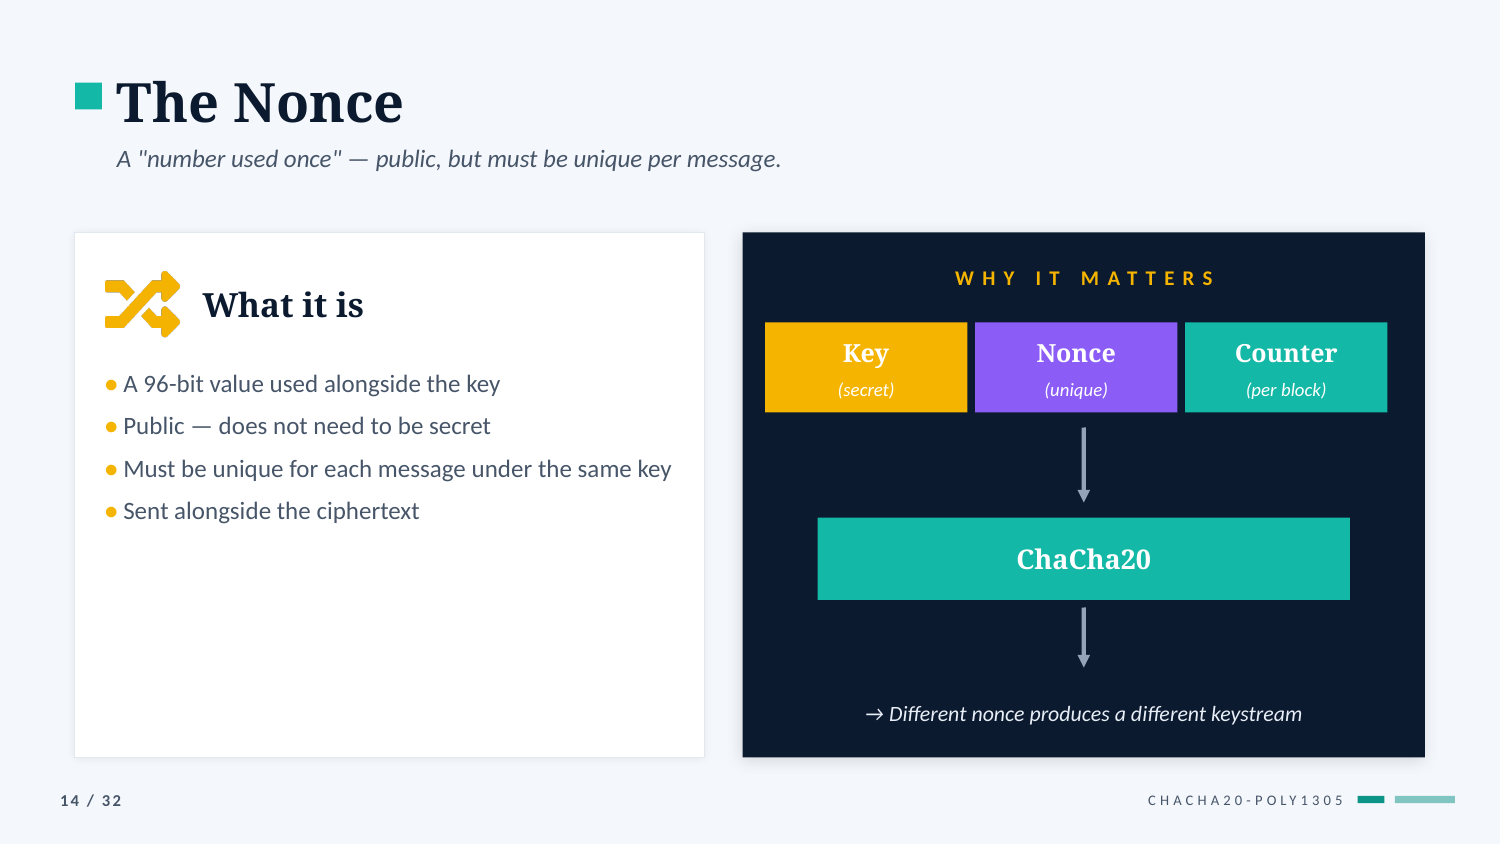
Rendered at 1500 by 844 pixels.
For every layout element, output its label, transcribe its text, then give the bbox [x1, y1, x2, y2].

text_box CHACHA20-POLY1305 [1050, 780, 1343, 819]
text_box ChaCha20 [817, 517, 1350, 600]
text_box (per block) [1185, 370, 1388, 408]
text_box A "number used once" — public, but must be unique per message. [116, 142, 1422, 188]
text_box [1357, 795, 1385, 804]
text_box (unique) [975, 370, 1178, 408]
text_box Key [765, 329, 968, 370]
text_box → Different nonce produces a different keystream [750, 682, 1418, 743]
text_box [75, 82, 102, 110]
text_box What it is [202, 266, 683, 342]
text_box Counter [1185, 329, 1388, 370]
text_box • A 96-bit value used alongside the key • Public — does not need to be secret • Must be unique for each message under the same key • Sent alongside the ciphertext [105, 367, 683, 743]
text_box [742, 232, 1425, 254]
text_box 14 / 32 [59, 780, 210, 819]
text_box Nonce [975, 329, 1178, 370]
text_box [1394, 795, 1455, 804]
text_box (secret) [765, 370, 968, 408]
text_box The Nonce [116, 60, 1422, 142]
text_box [74, 232, 705, 758]
picture [105, 266, 180, 342]
text_box WHY IT MATTERS [742, 254, 1425, 300]
text_box [742, 300, 1425, 758]
